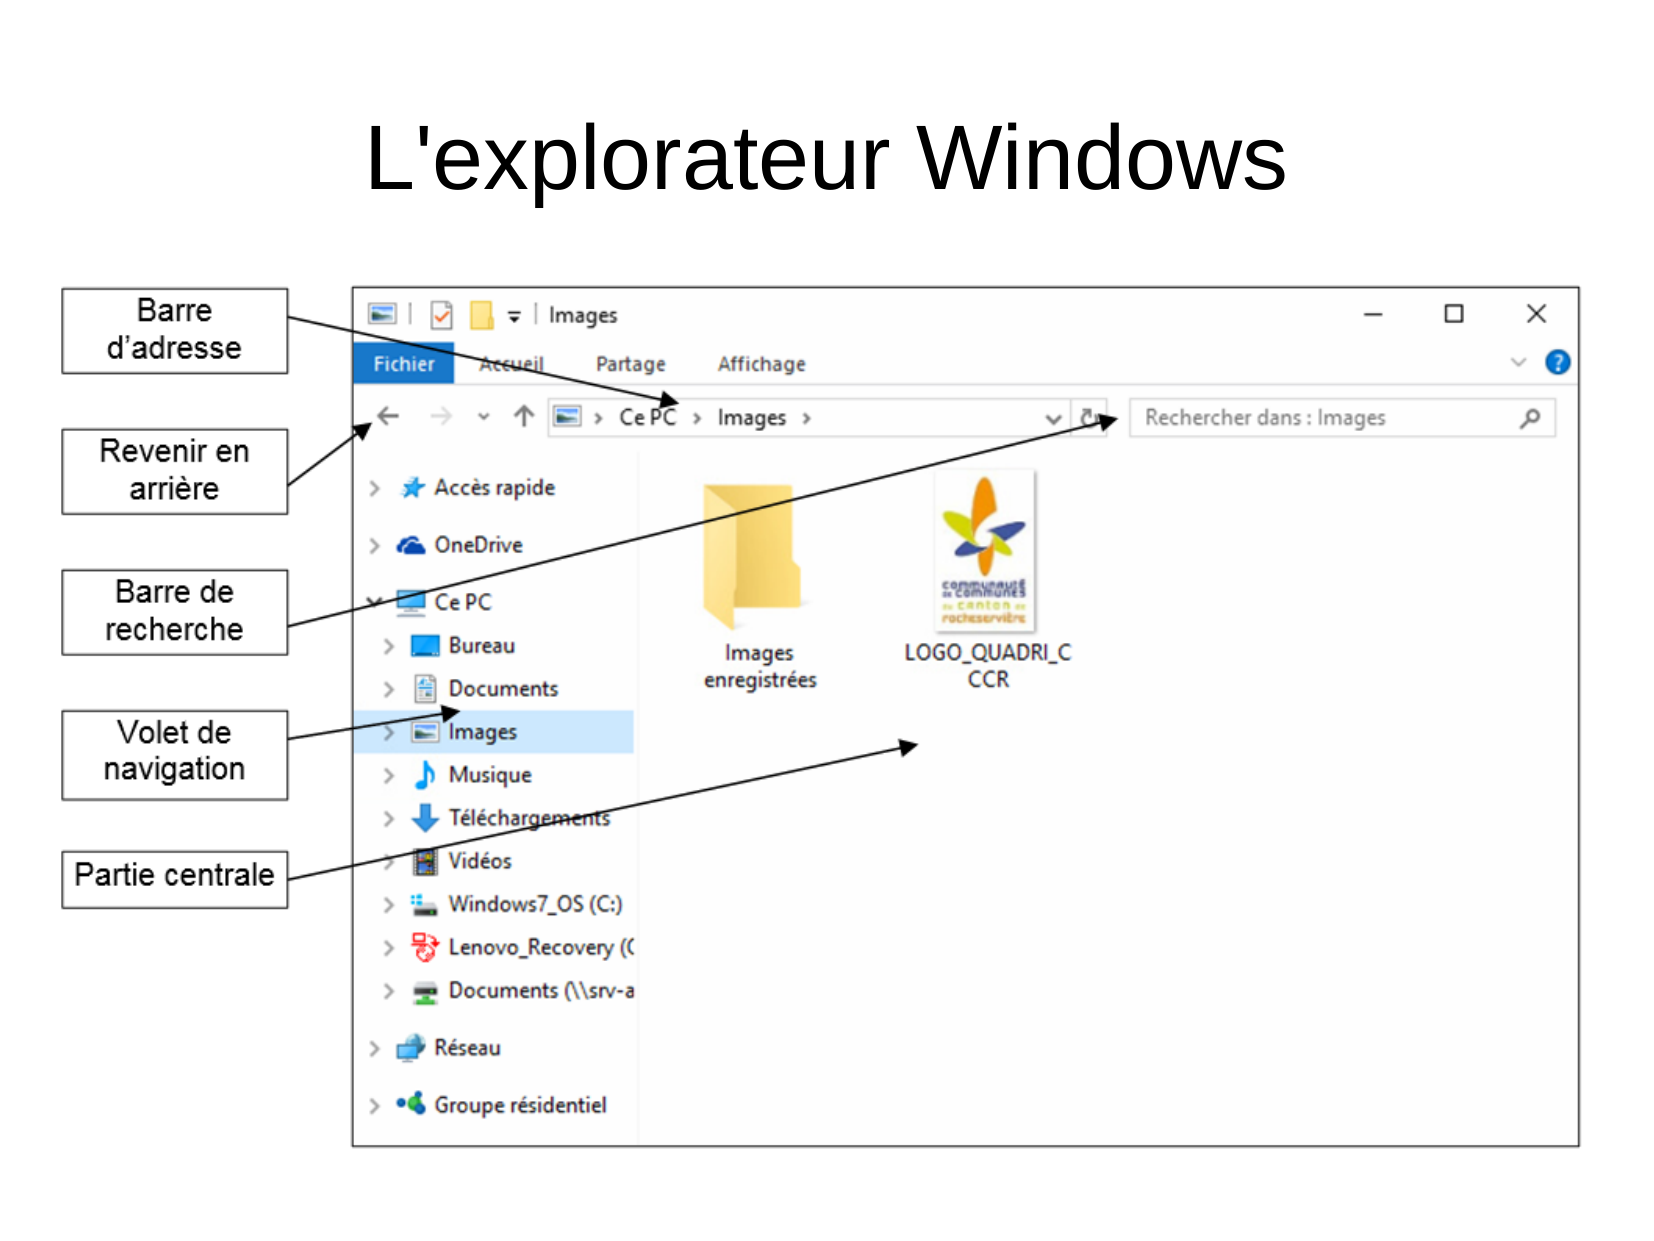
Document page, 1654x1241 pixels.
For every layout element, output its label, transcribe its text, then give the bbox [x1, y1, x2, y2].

picture [35, 273, 1586, 1158]
title L'explorateur Windows [82, 49, 1571, 257]
